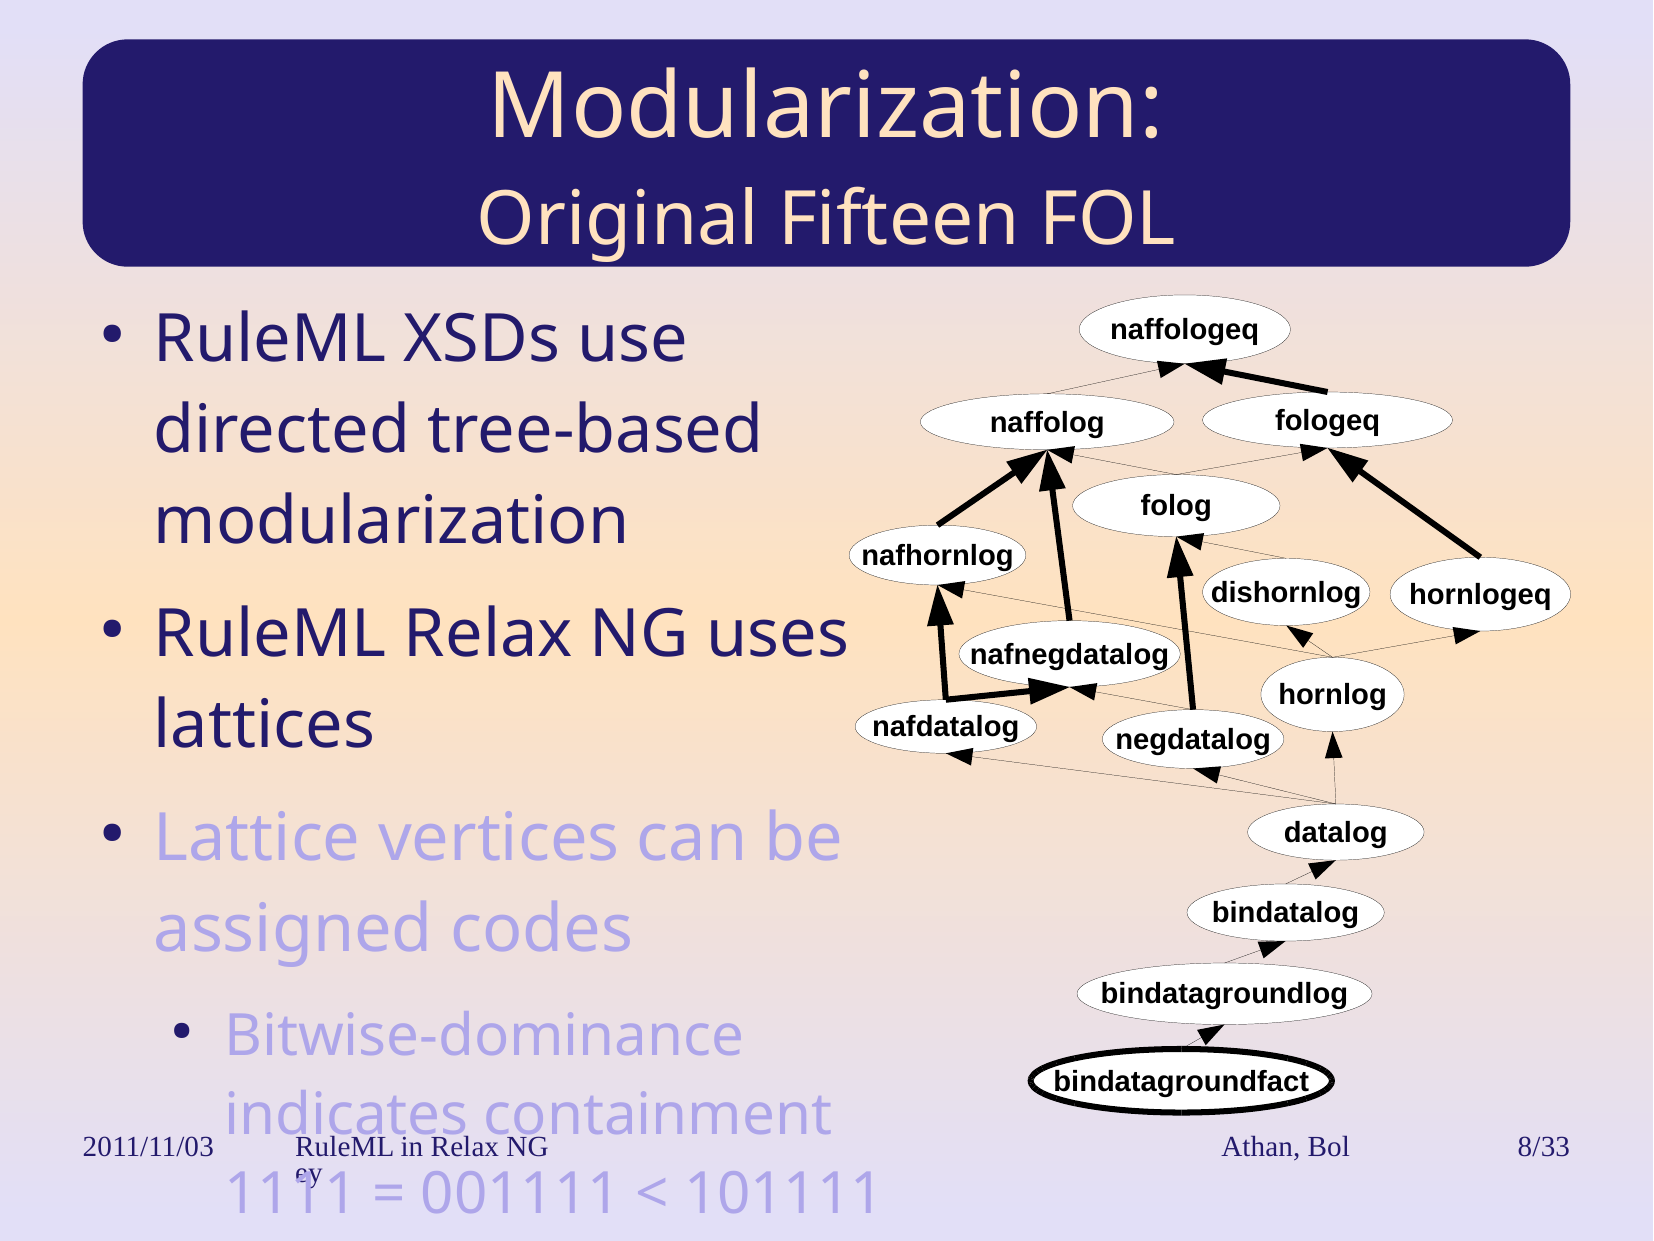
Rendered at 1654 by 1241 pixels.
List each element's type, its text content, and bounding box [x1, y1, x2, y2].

list RuleML XSDs use directed tree-based modularization RuleML Relax NG uses lattices Lattice vertices can be assigned codes Bitwise-dominance indicates containment 1111 = 001111 < 101111 [82, 290, 886, 1109]
title Modularization: Original Fifteen FOL [82, 49, 1571, 257]
chart [845, 290, 1572, 1118]
